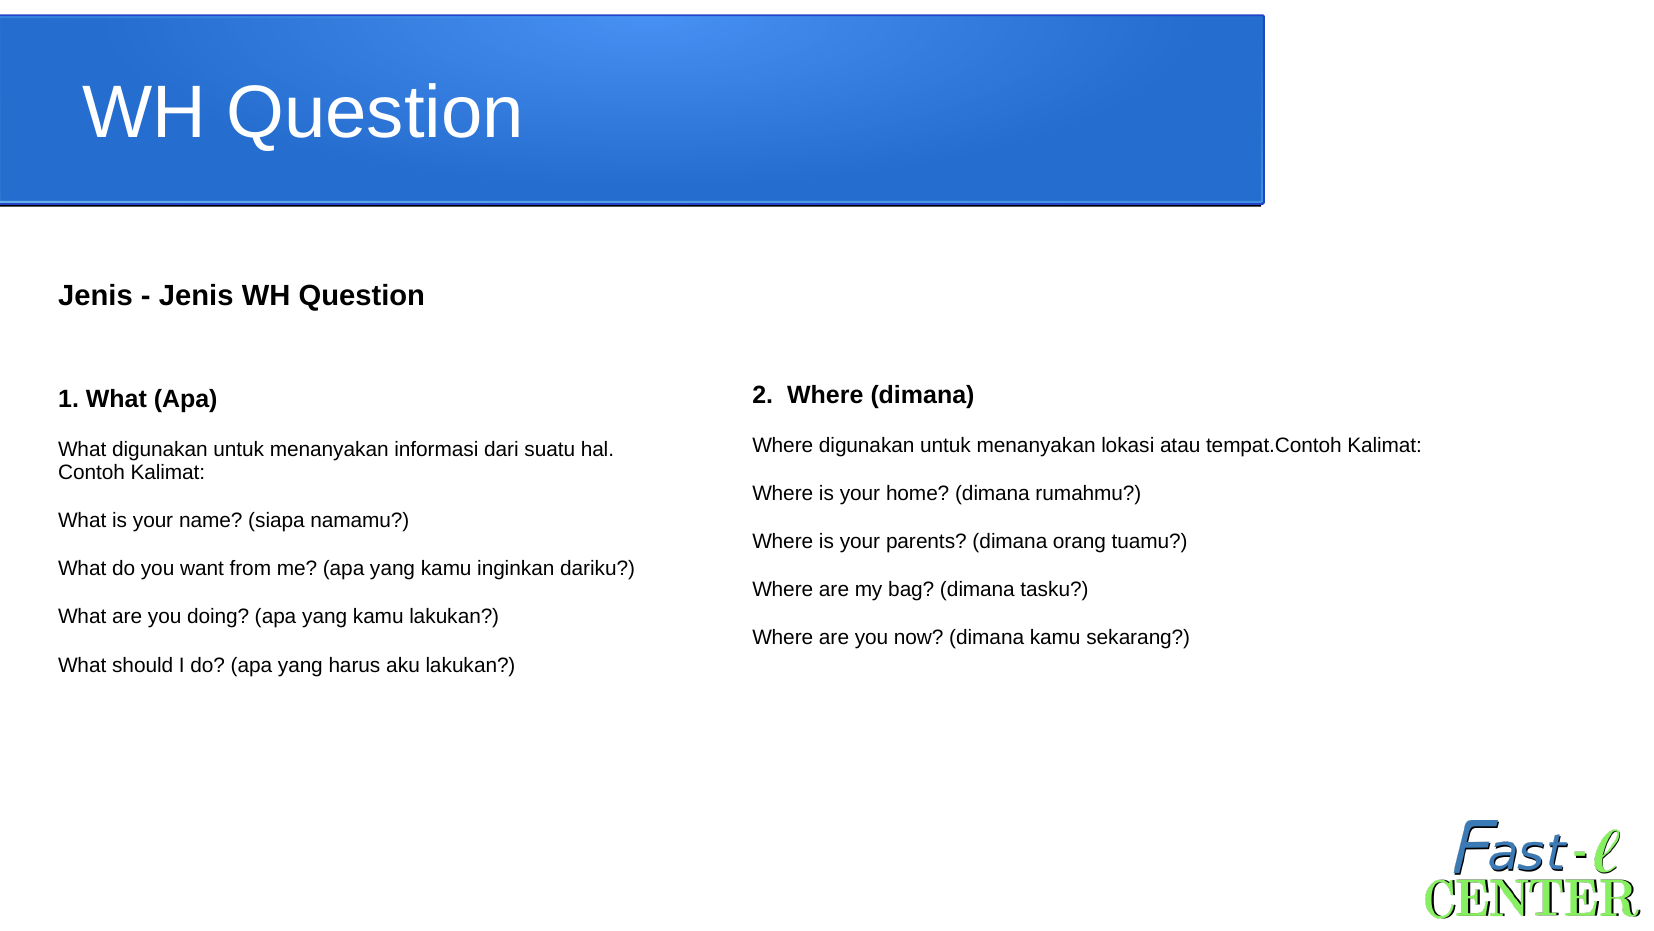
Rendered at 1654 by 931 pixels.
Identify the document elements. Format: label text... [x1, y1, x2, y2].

picture [1425, 820, 1641, 921]
text_box Jenis - Jenis WH Question 1. What (Apa) What digunakan untuk menanyakan informasi dari suatu hal. Contoh Kalimat: What is your name? (siapa namamu?) What do you want from me? (apa yang kamu inginkan dariku?) What are you doing? (apa yang kamu lakukan?) What should I do? (apa yang harus aku lakukan?) [43, 271, 691, 732]
title WH Question [82, 35, 1235, 189]
text_box 2. Where (dimana) Where digunakan untuk menanyakan lokasi atau tempat.Contoh Kalimat: Where is your home? (dimana rumahmu?) Where is your parents? (dimana orang tuamu?) Where are my bag? (dimana tasku?) Where are you now? (dimana kamu sekarang?) [737, 373, 1592, 705]
